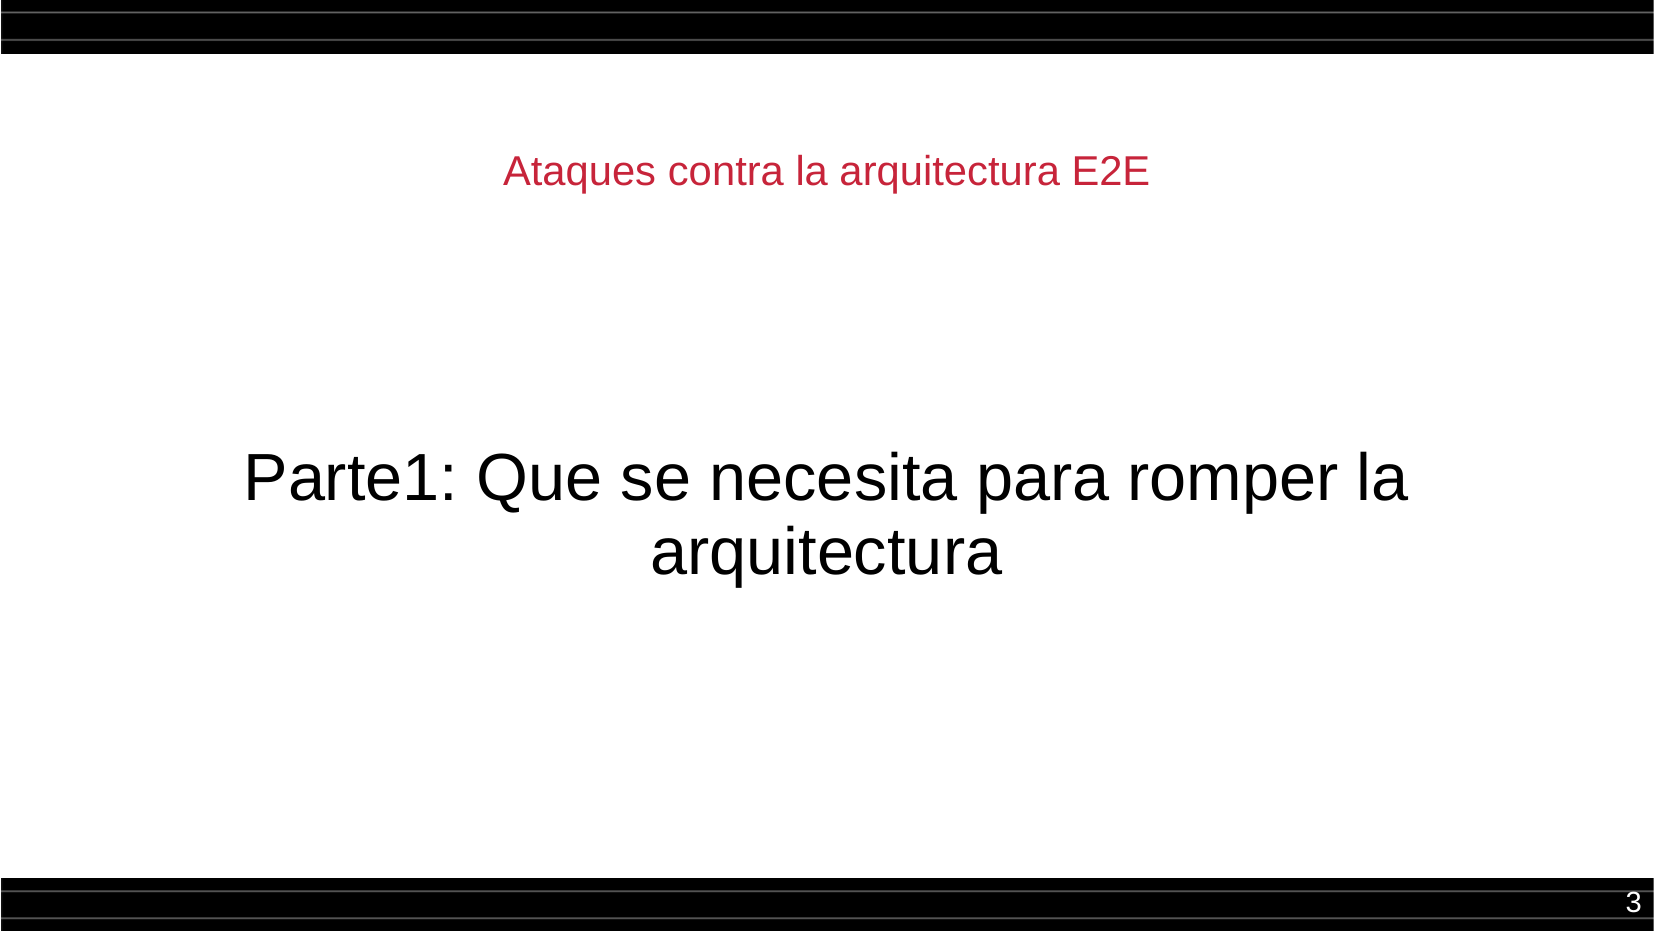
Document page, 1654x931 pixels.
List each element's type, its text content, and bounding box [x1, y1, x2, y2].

subtitle Parte1: Que se necesita para romper la arquitectura [82, 271, 1571, 758]
picture [1, 878, 1654, 931]
title Ataques contra la arquitectura E2E [82, 92, 1571, 249]
picture [1, 0, 1654, 54]
